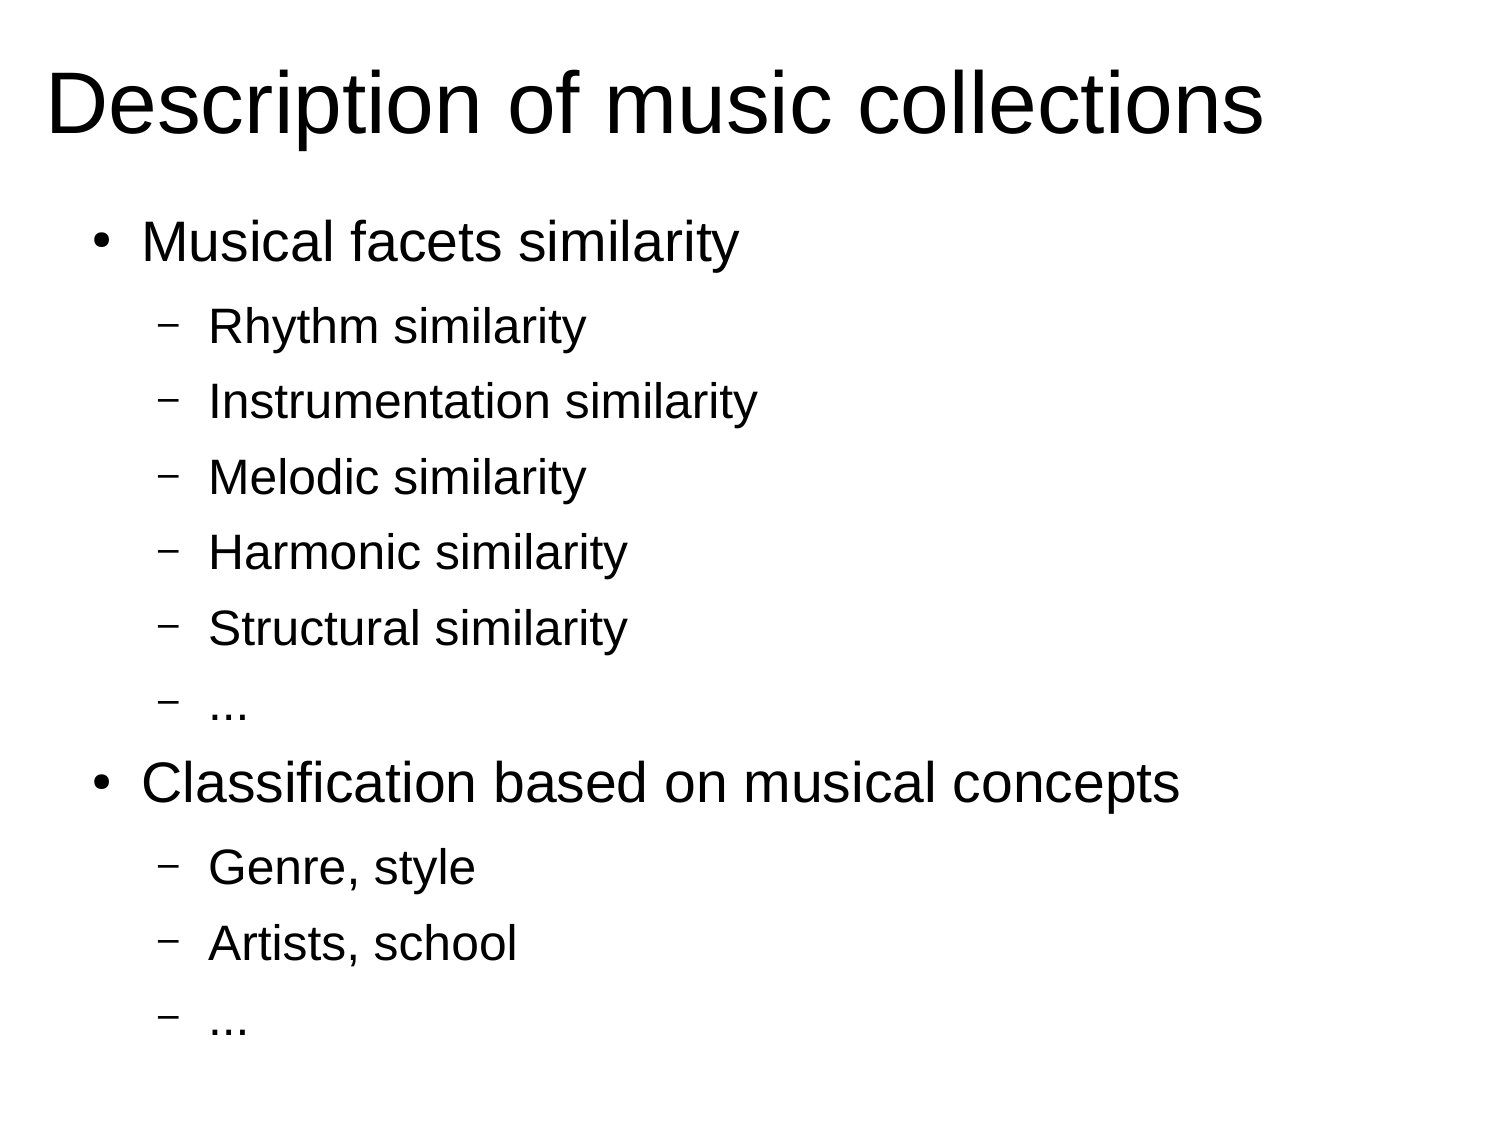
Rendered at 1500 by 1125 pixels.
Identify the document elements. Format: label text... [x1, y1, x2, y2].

list Musical facets similarity Rhythm similarity Instrumentation similarity Melodic similarity Harmonic similarity Structural similarity ... Classification based on musical concepts Genre, style Artists, school ... [74, 210, 1425, 1051]
title Description of music collections [45, 9, 1396, 198]
